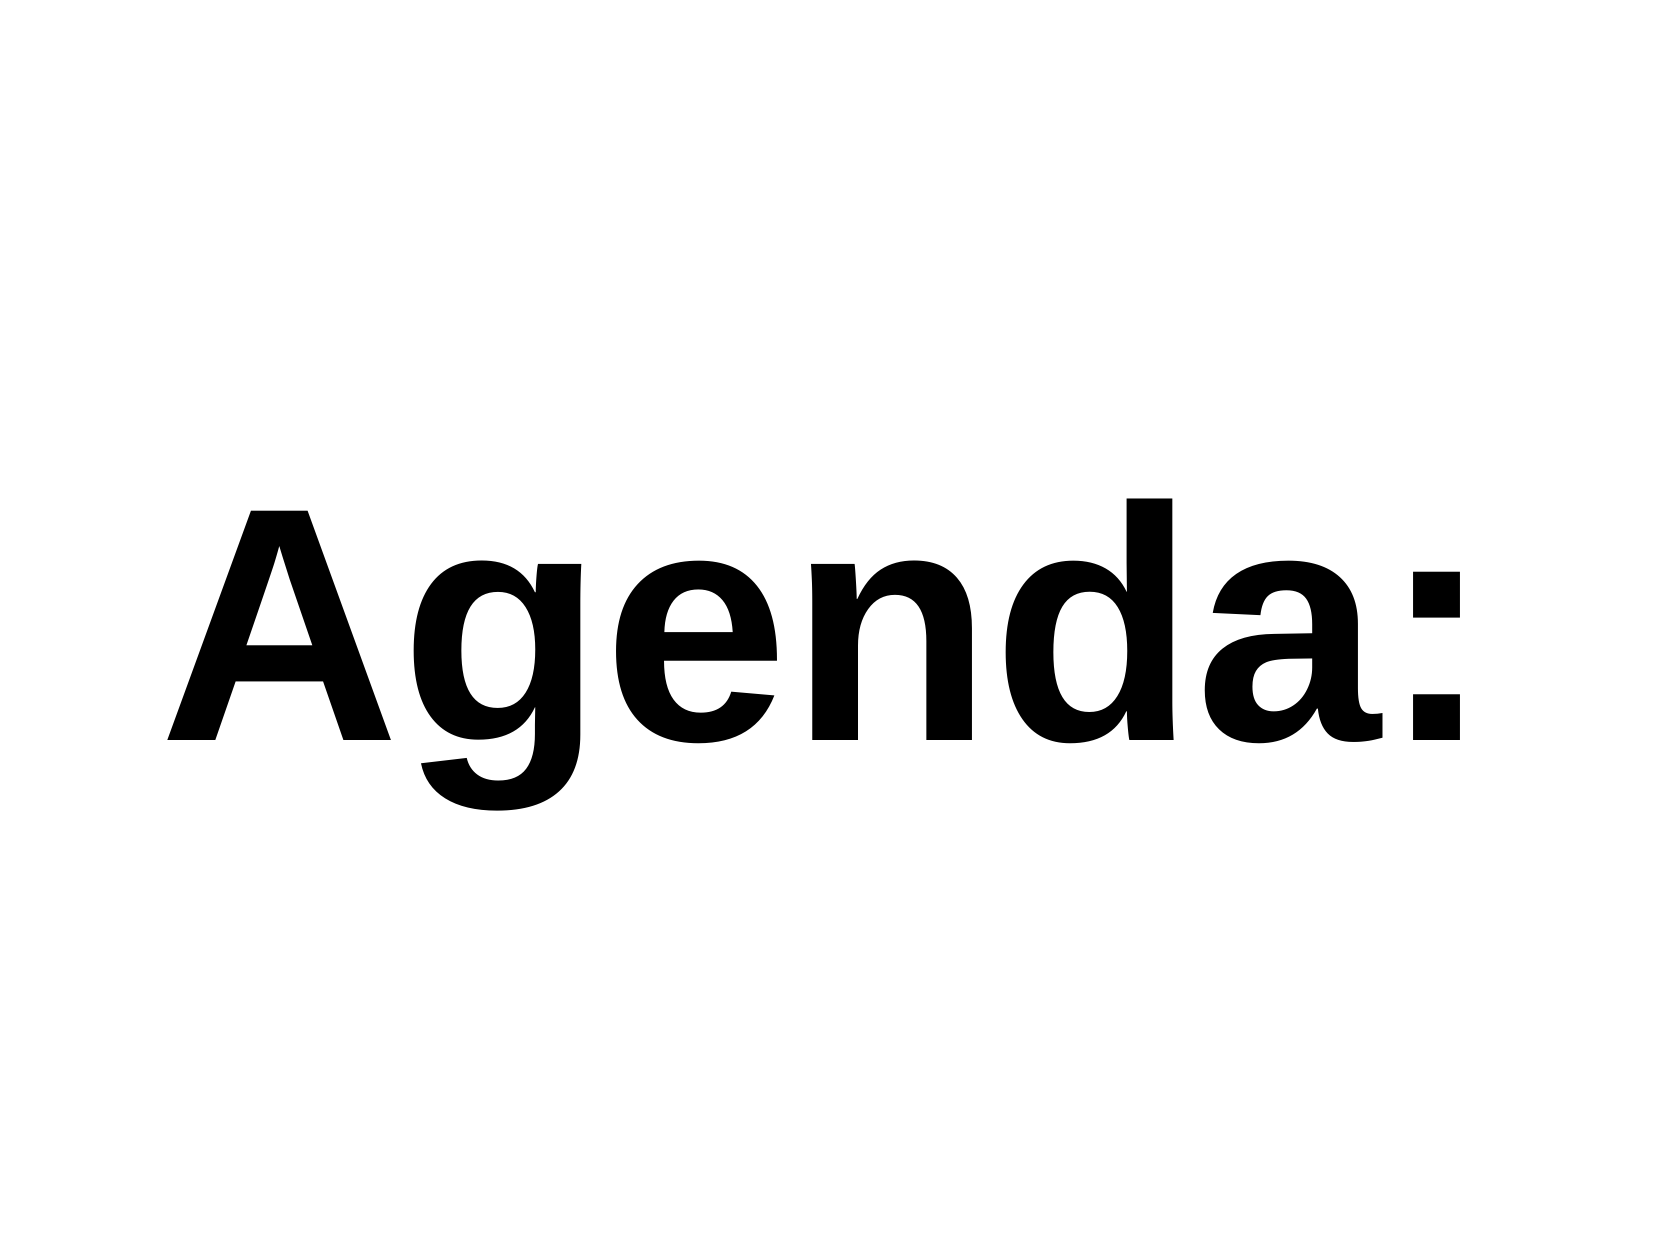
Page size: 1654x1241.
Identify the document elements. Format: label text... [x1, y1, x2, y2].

title Agenda: [82, 49, 1571, 1201]
